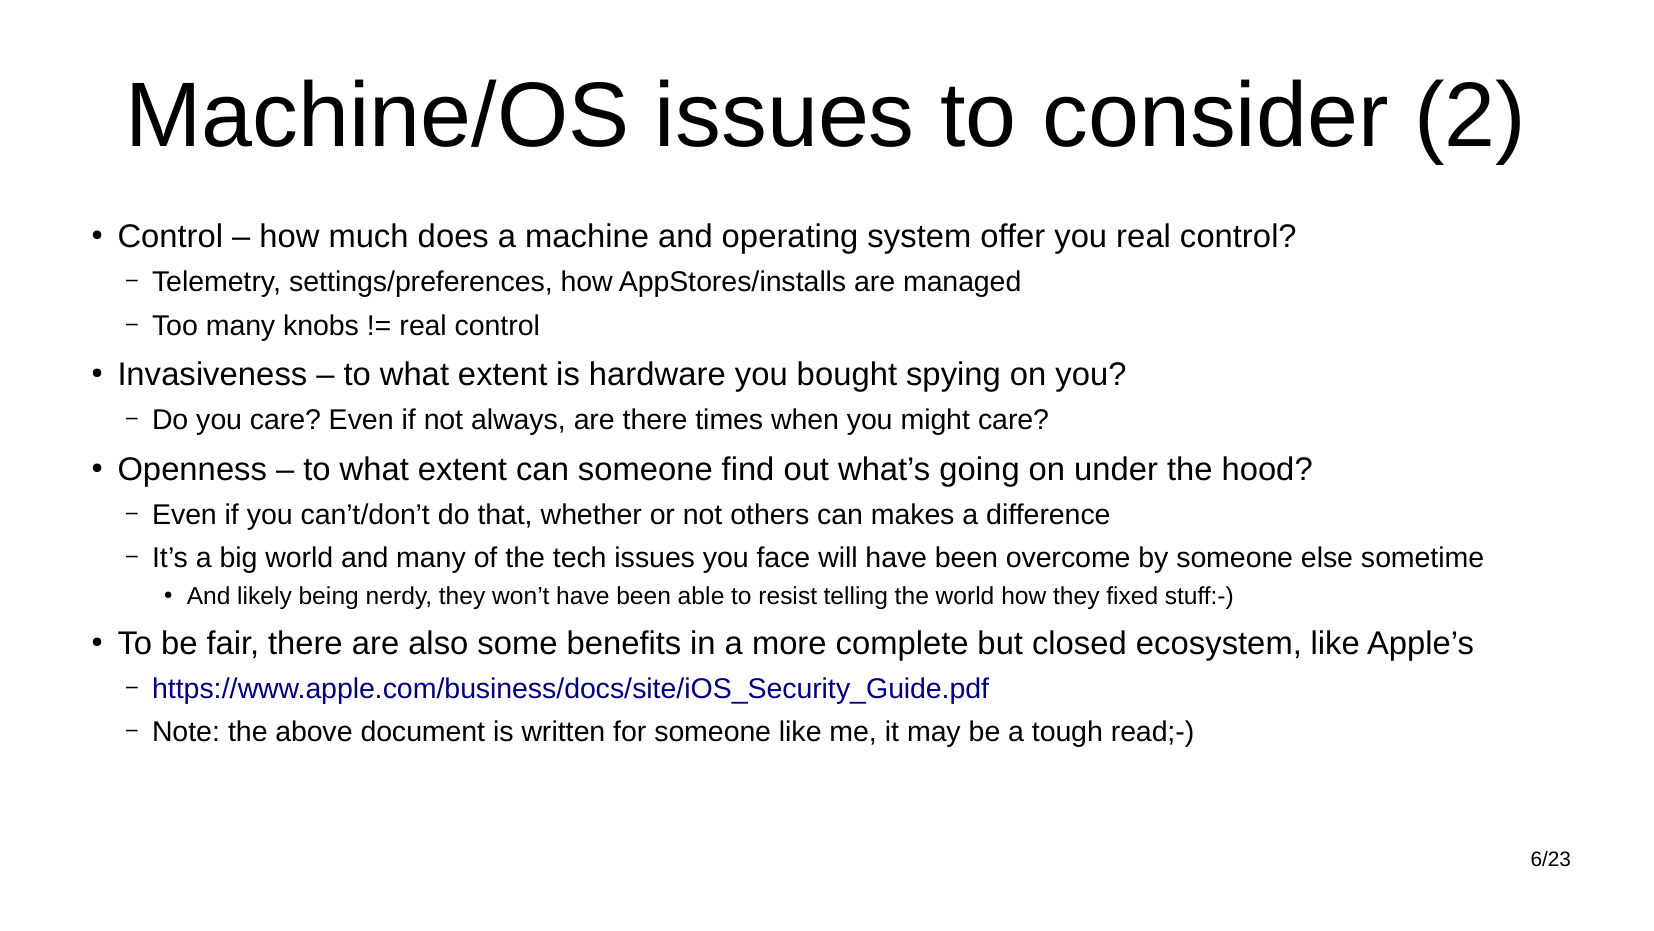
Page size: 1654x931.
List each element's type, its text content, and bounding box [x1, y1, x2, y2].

title Machine/OS issues to consider (2) [82, 37, 1571, 193]
list Control – how much does a machine and operating system offer you real control? Telemetry, settings/preferences, how AppStores/installs are managed Too many knobs != real control Invasiveness – to what extent is hardware you bought spying on you? Do you care? Even if not always, are there times when you might care? Openness – to what extent can someone find out what’s going on under the hood? Even if you can’t/don’t do that, whether or not others can makes a difference It’s a big world and many of the tech issues you face will have been overcome by someone else sometime And likely being nerdy, they won’t have been able to resist telling the world how they fixed stuff:-) To be fair, there are also some benefits in a more complete but closed ecosystem, like Apple’s https://www.apple.com/business/docs/site/iOS_Security_Guide.pdf Note: the above document is written for someone like me, it may be a tough read;-) [82, 217, 1571, 758]
